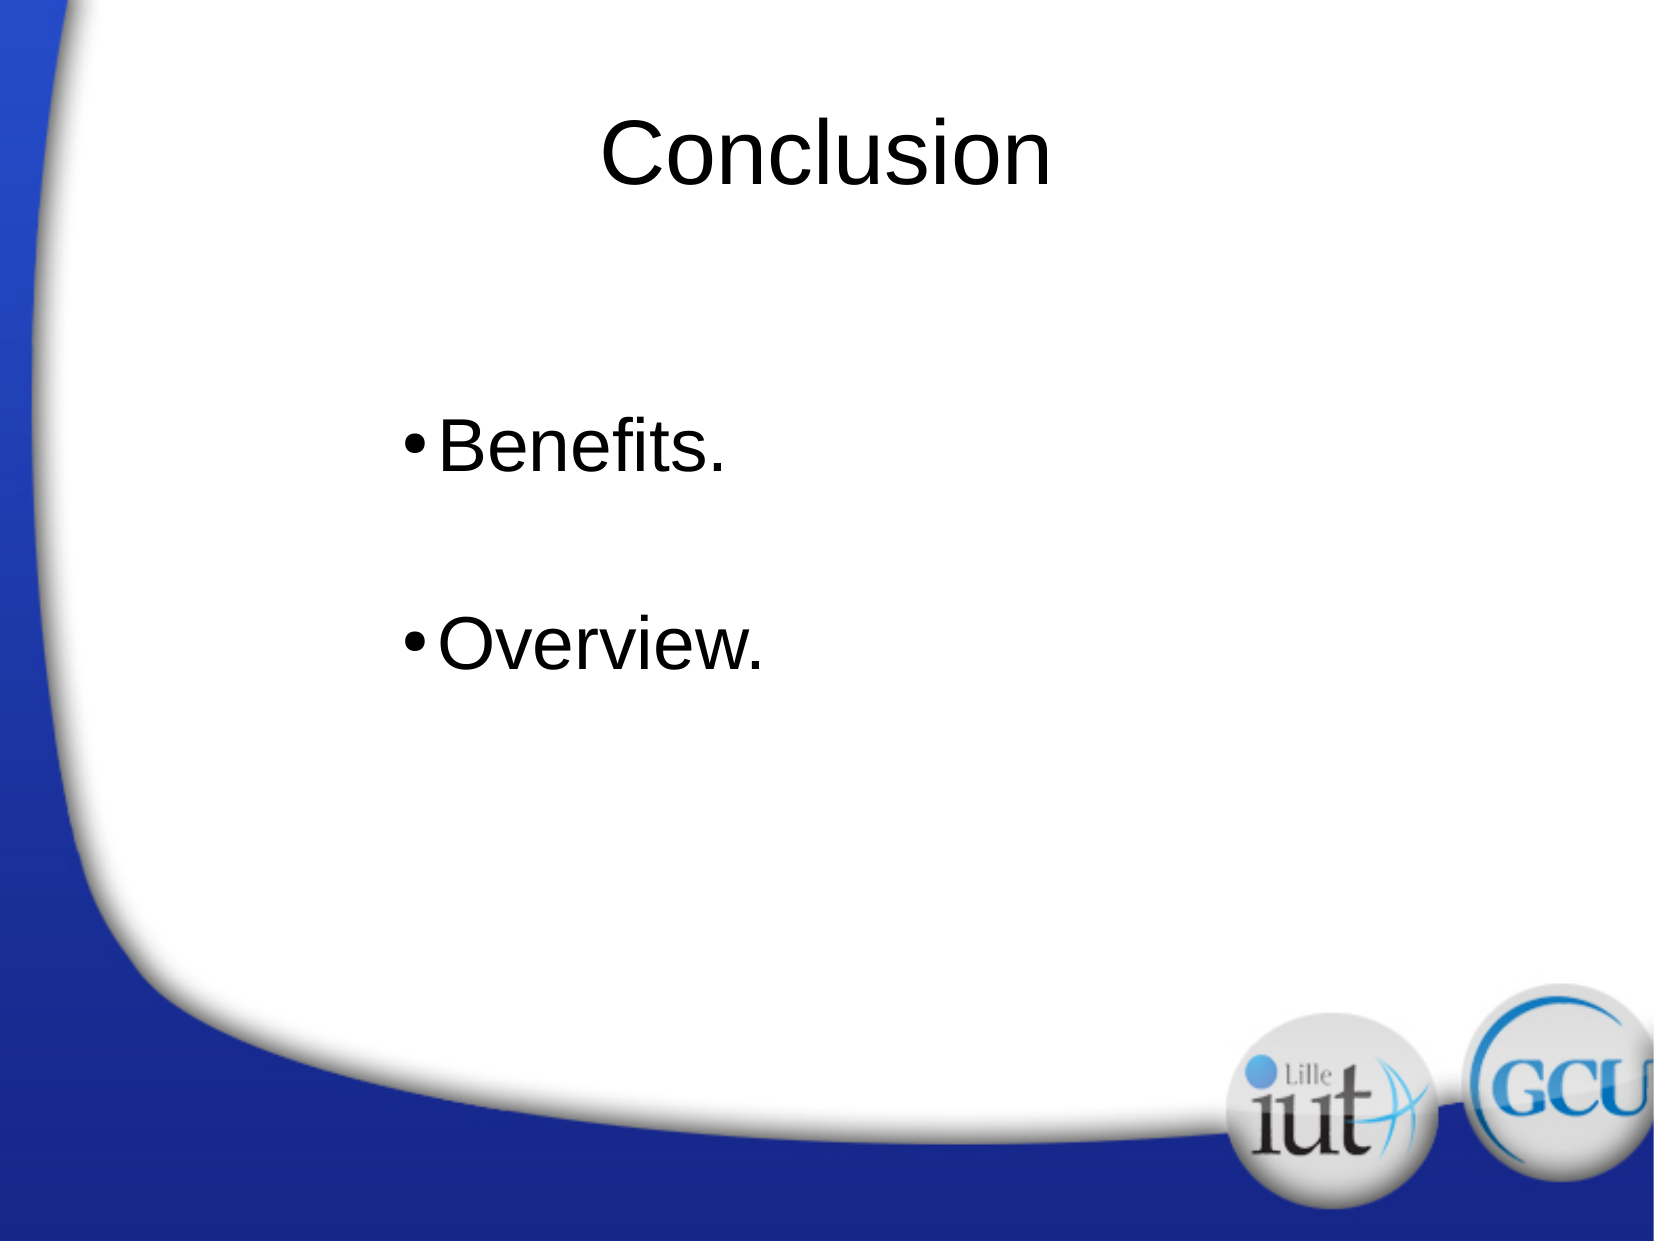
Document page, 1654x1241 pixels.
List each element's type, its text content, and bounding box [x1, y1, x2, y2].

picture [0, 0, 1654, 1241]
title Conclusion [82, 49, 1571, 257]
list Benefits. Overview. [82, 290, 1571, 1109]
